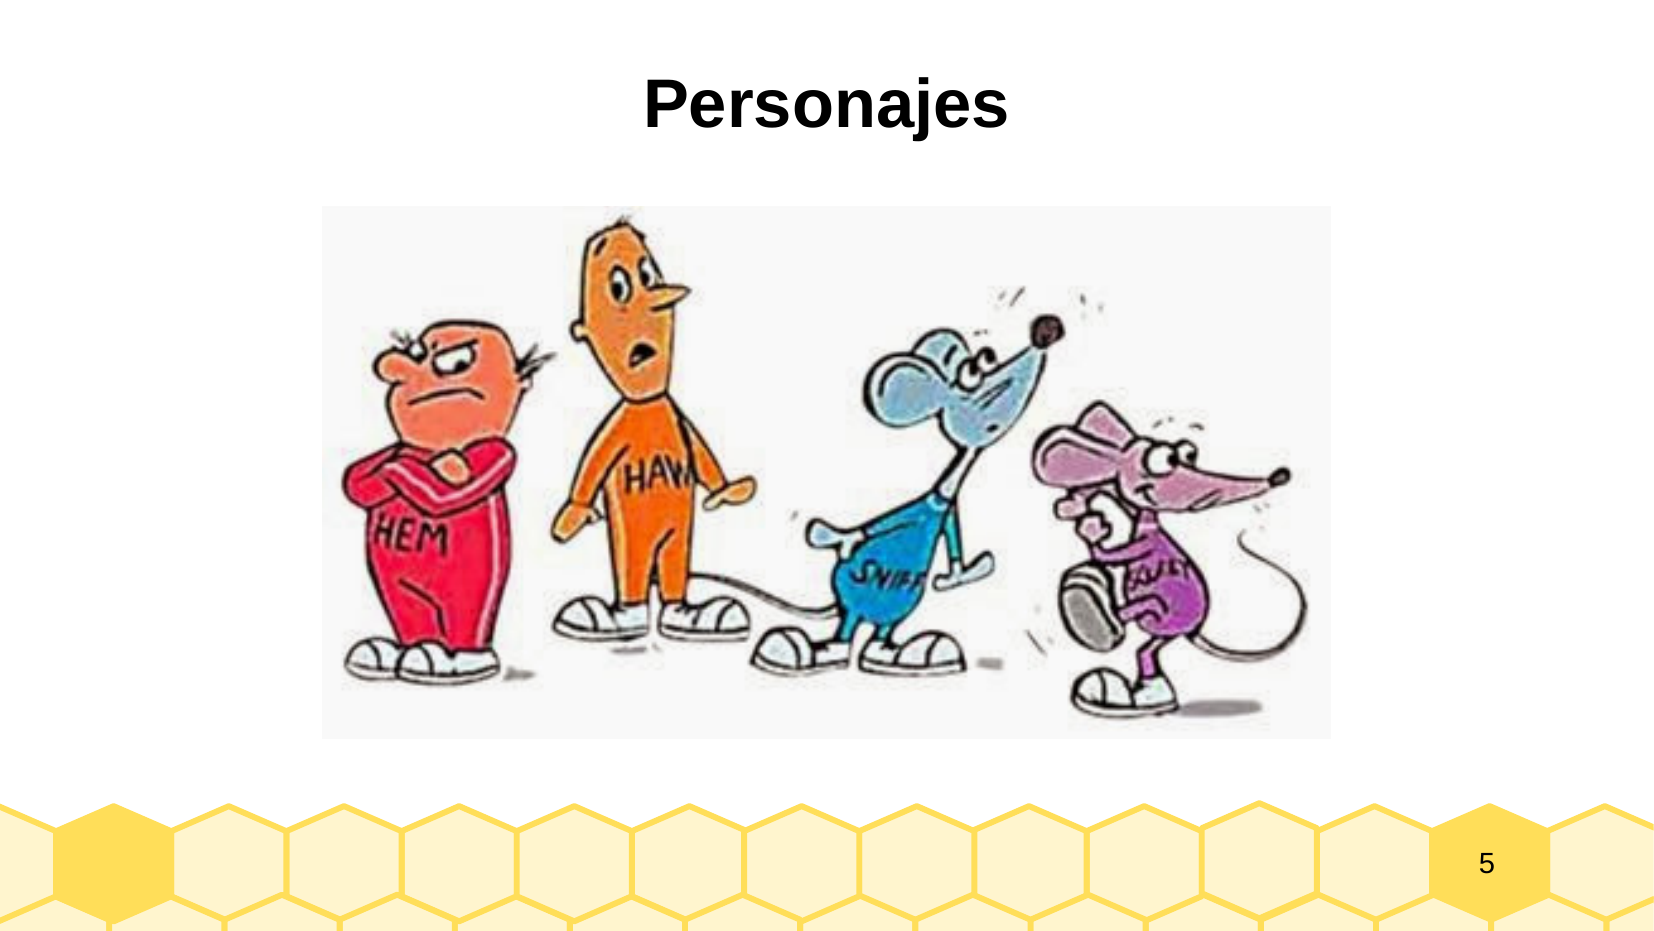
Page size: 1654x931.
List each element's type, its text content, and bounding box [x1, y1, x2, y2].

picture [322, 206, 1331, 739]
title Personajes [88, 29, 1565, 178]
